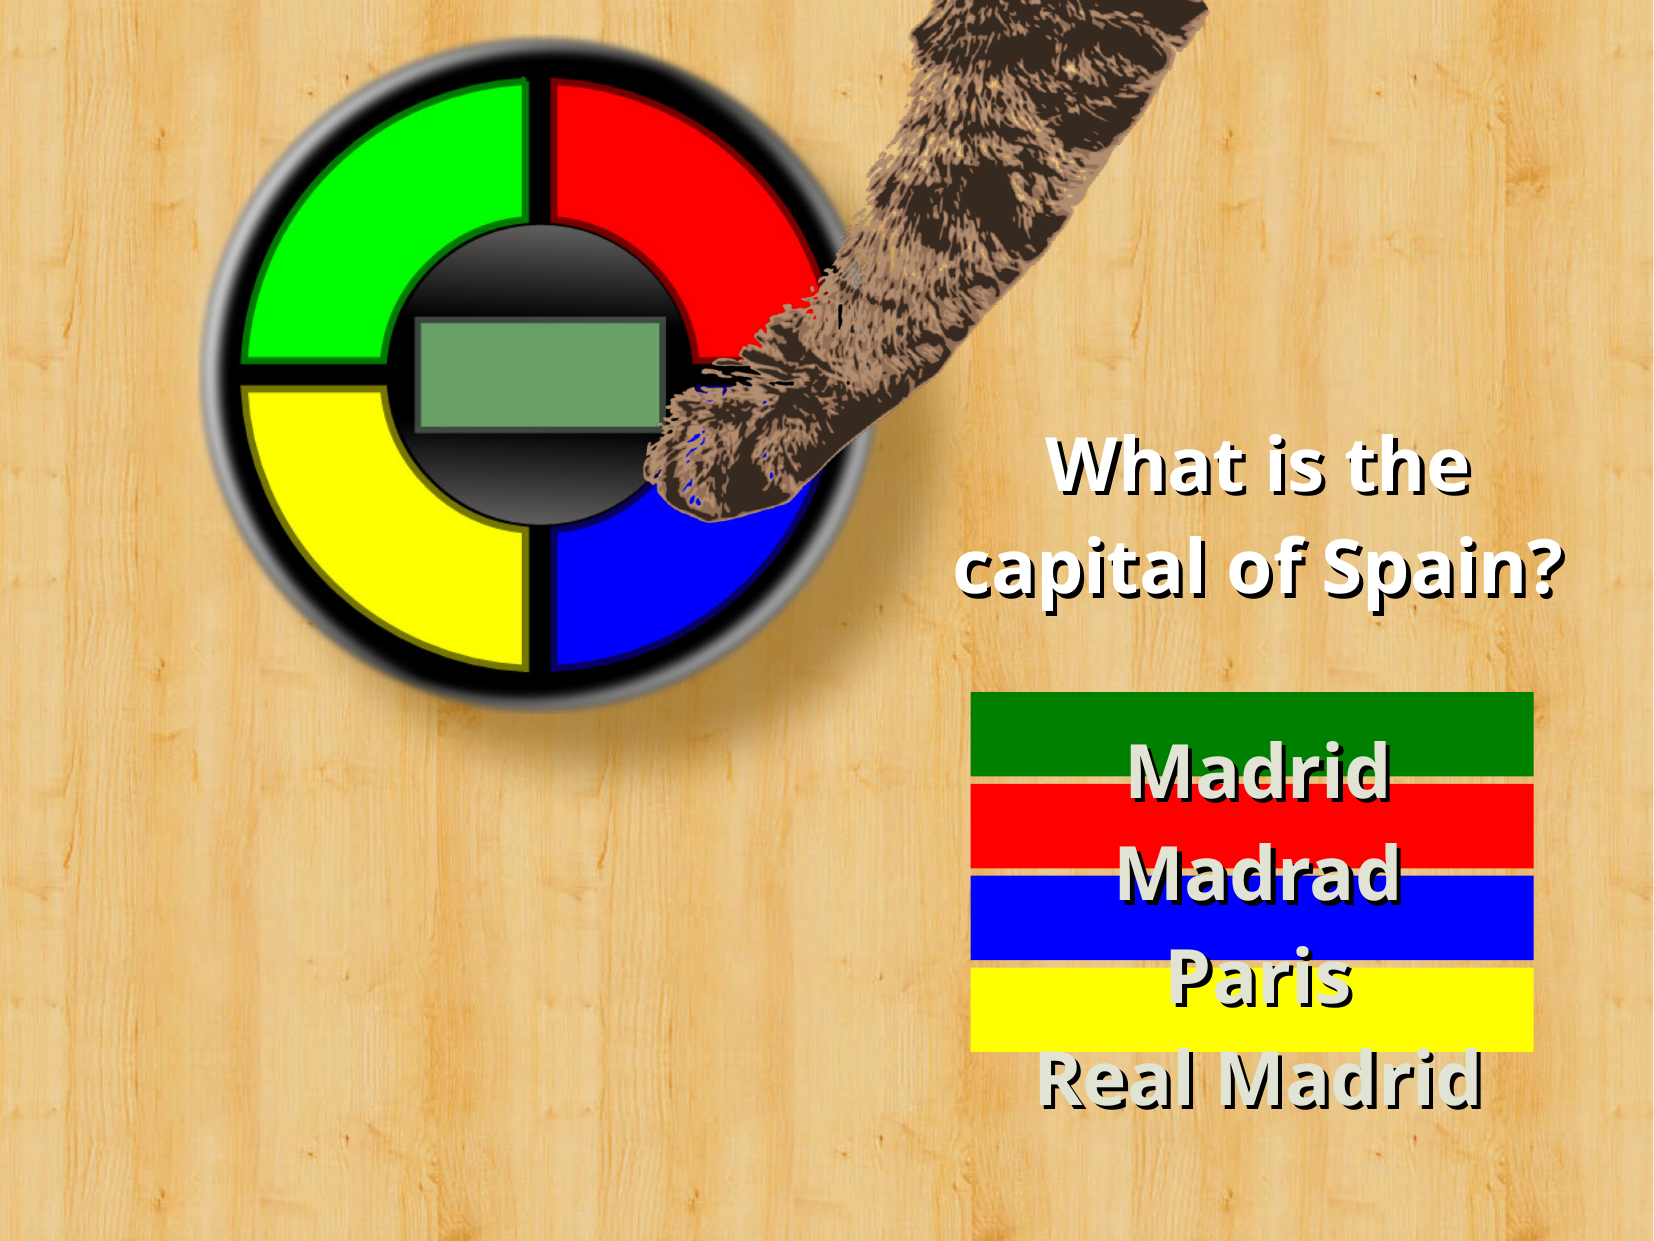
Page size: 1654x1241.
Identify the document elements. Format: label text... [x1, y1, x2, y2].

picture [0, 0, 1654, 1241]
text_box What is the capital of Spain? Madrid Madrad Paris Real Madrid [907, 403, 1610, 1062]
